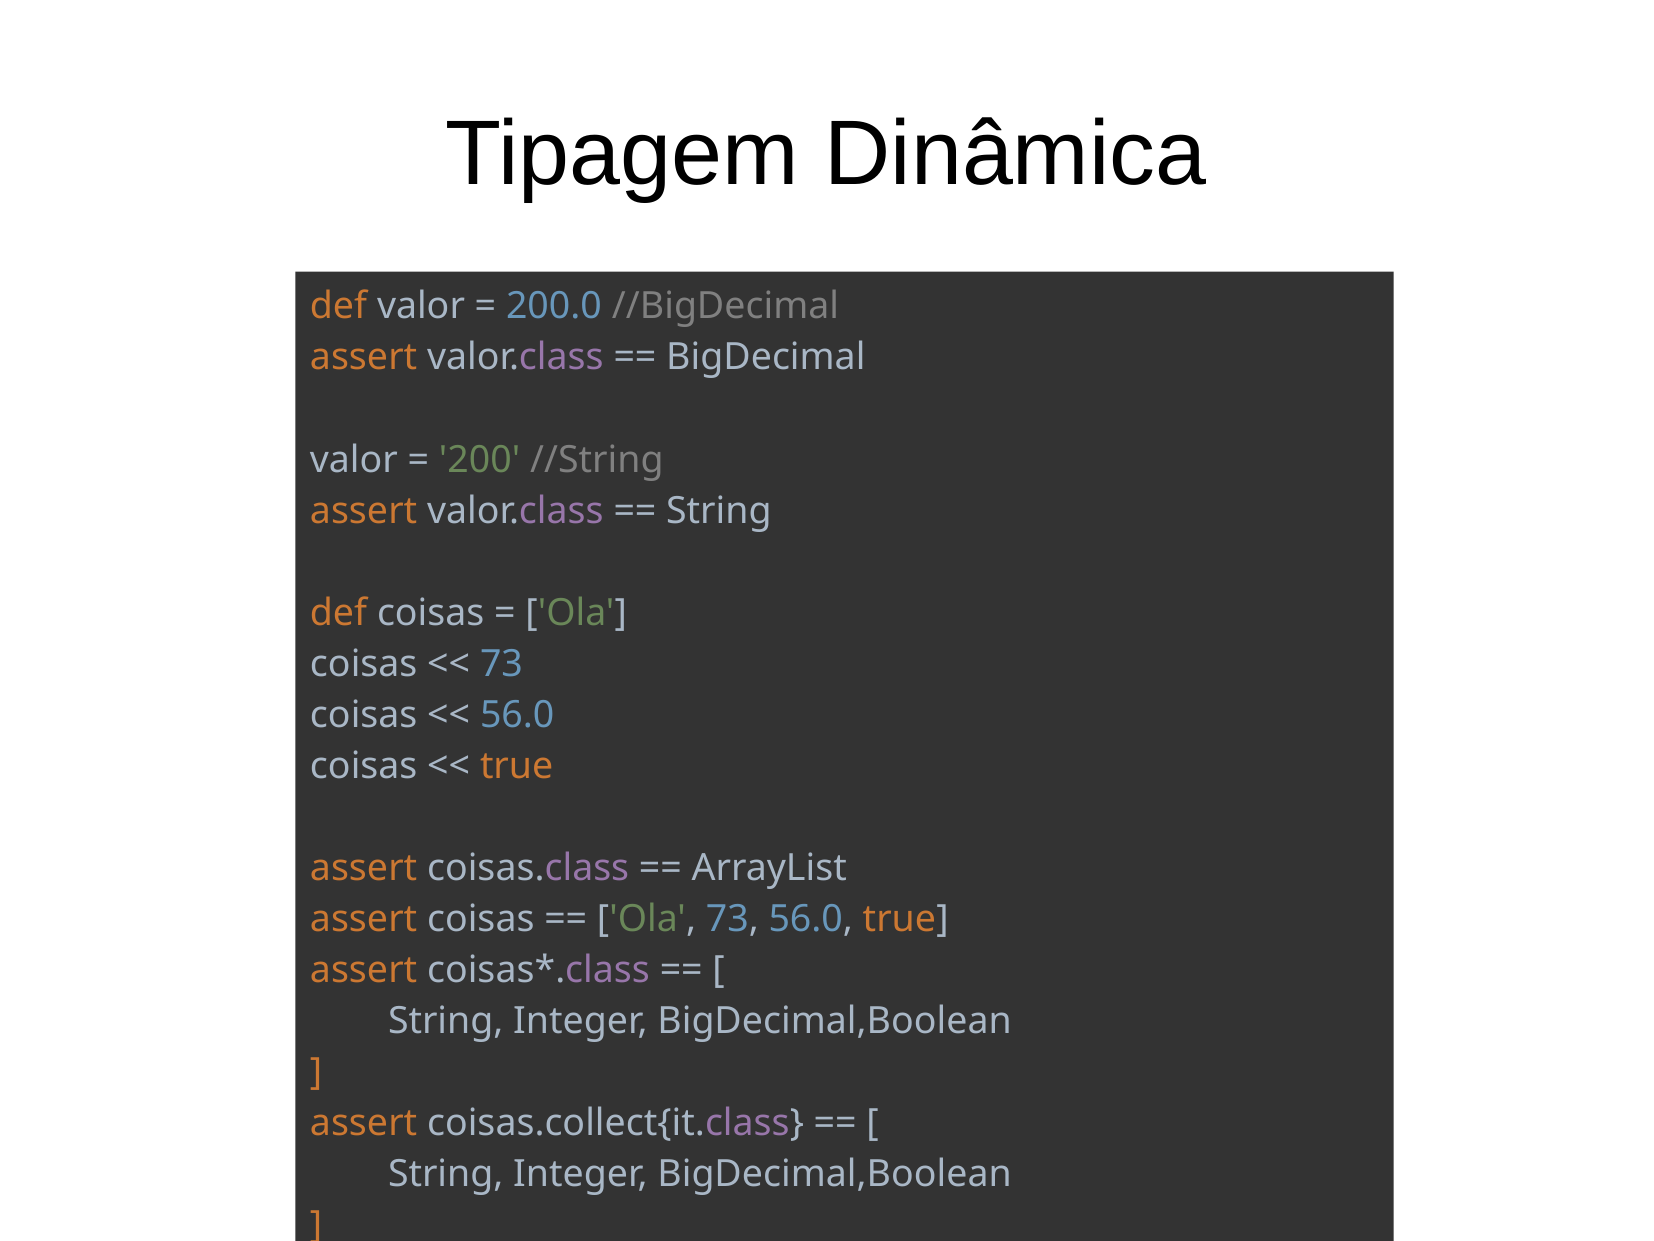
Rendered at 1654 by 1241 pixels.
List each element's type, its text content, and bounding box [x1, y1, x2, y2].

title Tipagem Dinâmica [82, 49, 1571, 257]
text_box def valor = 200.0 //BigDecimal assert valor.class == BigDecimal valor = '200' //String assert valor.class == String def coisas = ['Ola'] coisas << 73 coisas << 56.0 coisas << true assert coisas.class == ArrayList assert coisas == ['Ola', 73, 56.0, true] assert coisas*.class == [ String, Integer, BigDecimal,Boolean ] assert coisas.collect{it.class} == [ String, Integer, BigDecimal,Boolean ] [295, 271, 1394, 1186]
